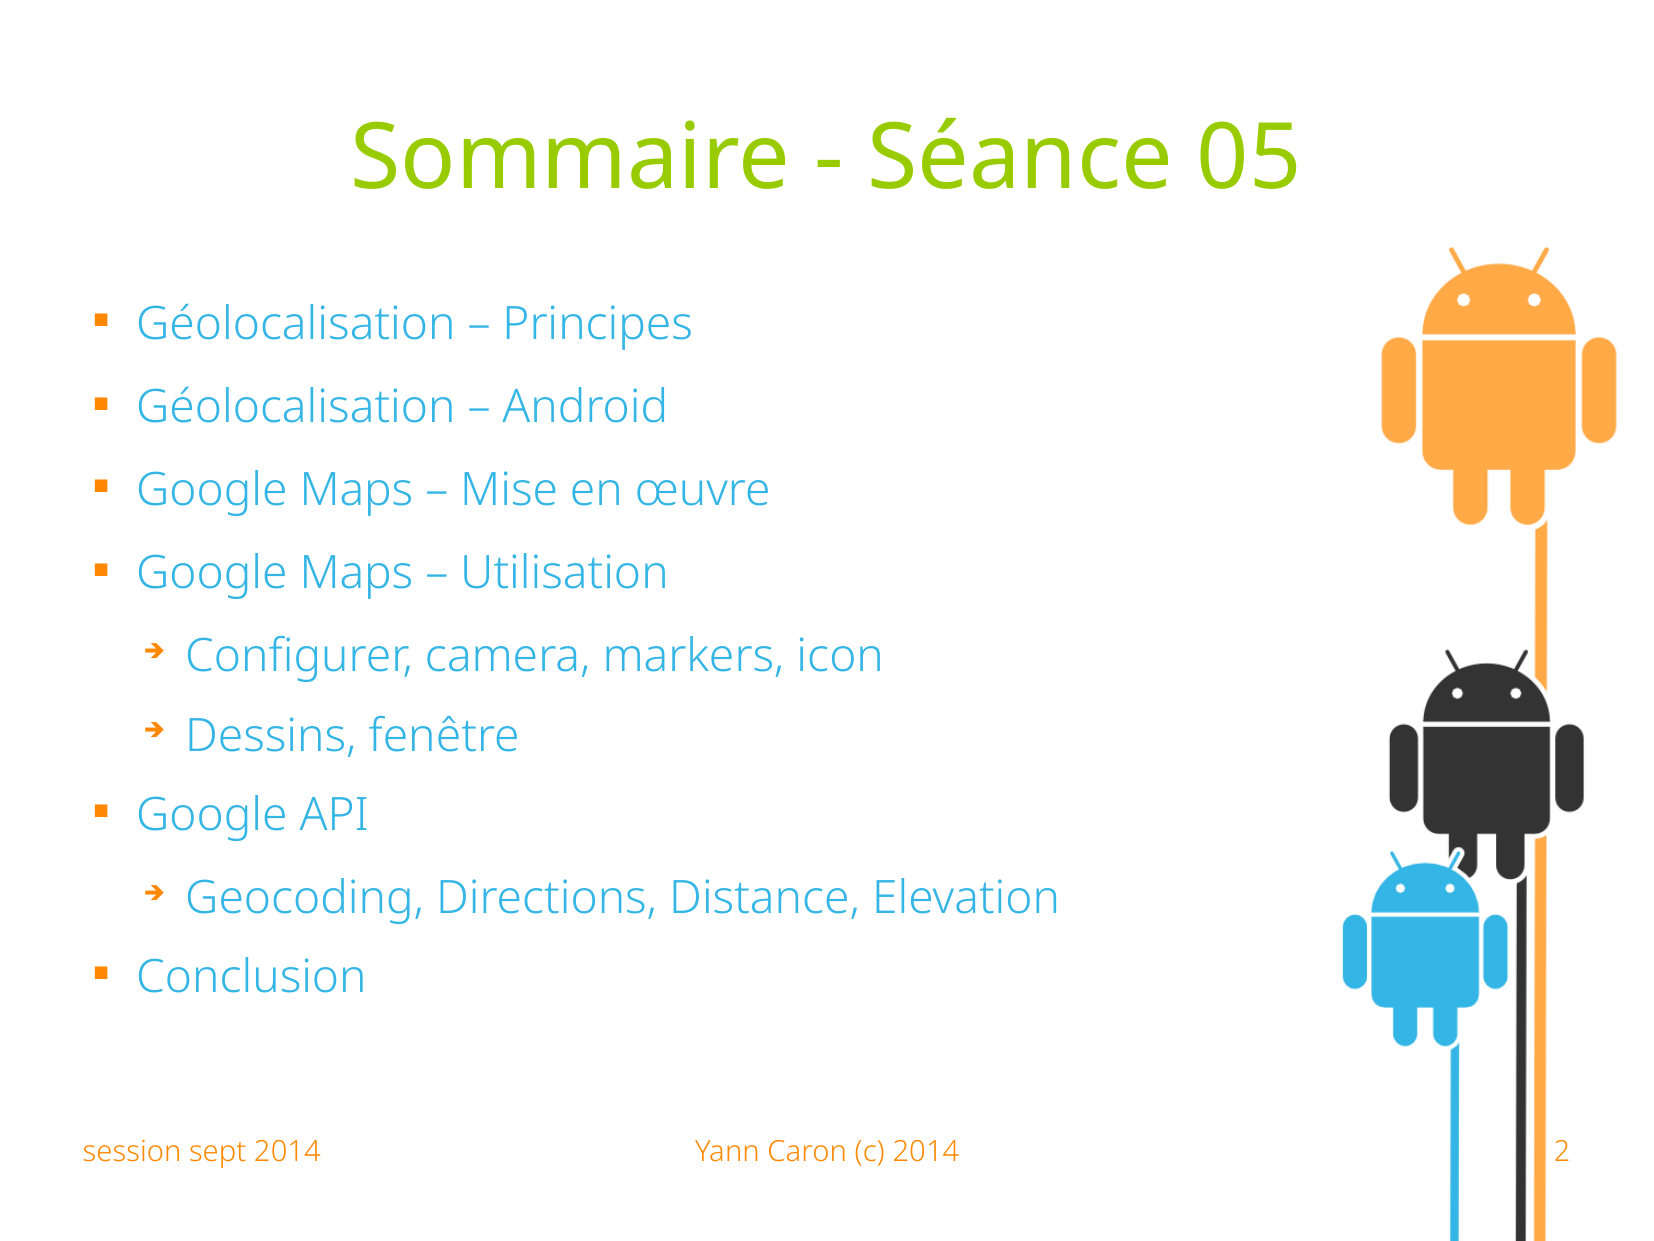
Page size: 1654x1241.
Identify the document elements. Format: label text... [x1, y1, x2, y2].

title Sommaire - Séance 05 [82, 49, 1571, 257]
list Géolocalisation – Principes Géolocalisation – Android Google Maps – Mise en œuvre Google Maps – Utilisation Configurer, camera, markers, icon Dessins, fenêtre Google API Geocoding, Directions, Distance, Elevation Conclusion [82, 290, 1571, 1010]
picture [19, 14, 1634, 1241]
